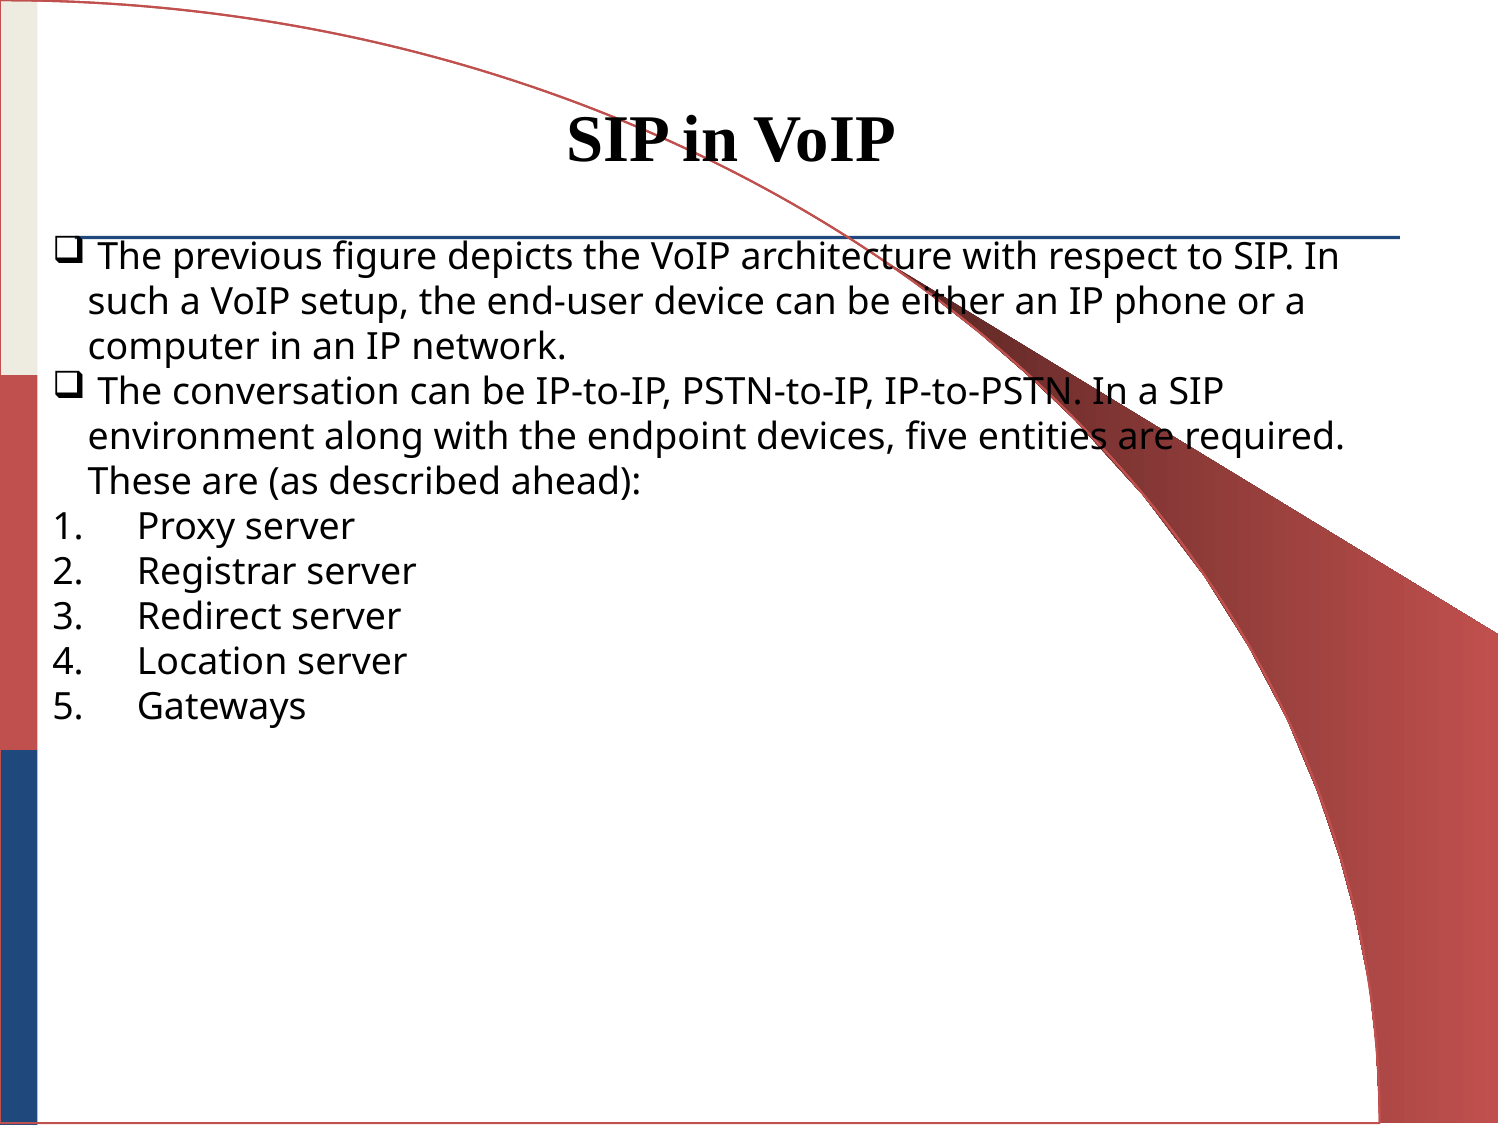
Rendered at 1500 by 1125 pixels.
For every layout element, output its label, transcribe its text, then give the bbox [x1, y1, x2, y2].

text_box SIP in VoIP [62, 87, 1400, 183]
text_box The previous figure depicts the VoIP architecture with respect to SIP. In such a VoIP setup, the end-user device can be either an IP phone or a computer in an IP network. The conversation can be IP-to-IP, PSTN-to-IP, IP-to-PSTN. In a SIP environment along with the endpoint devices, five entities are required. These are (as described ahead): Proxy server Registrar server Redirect server Location server Gateways [37, 224, 1438, 735]
